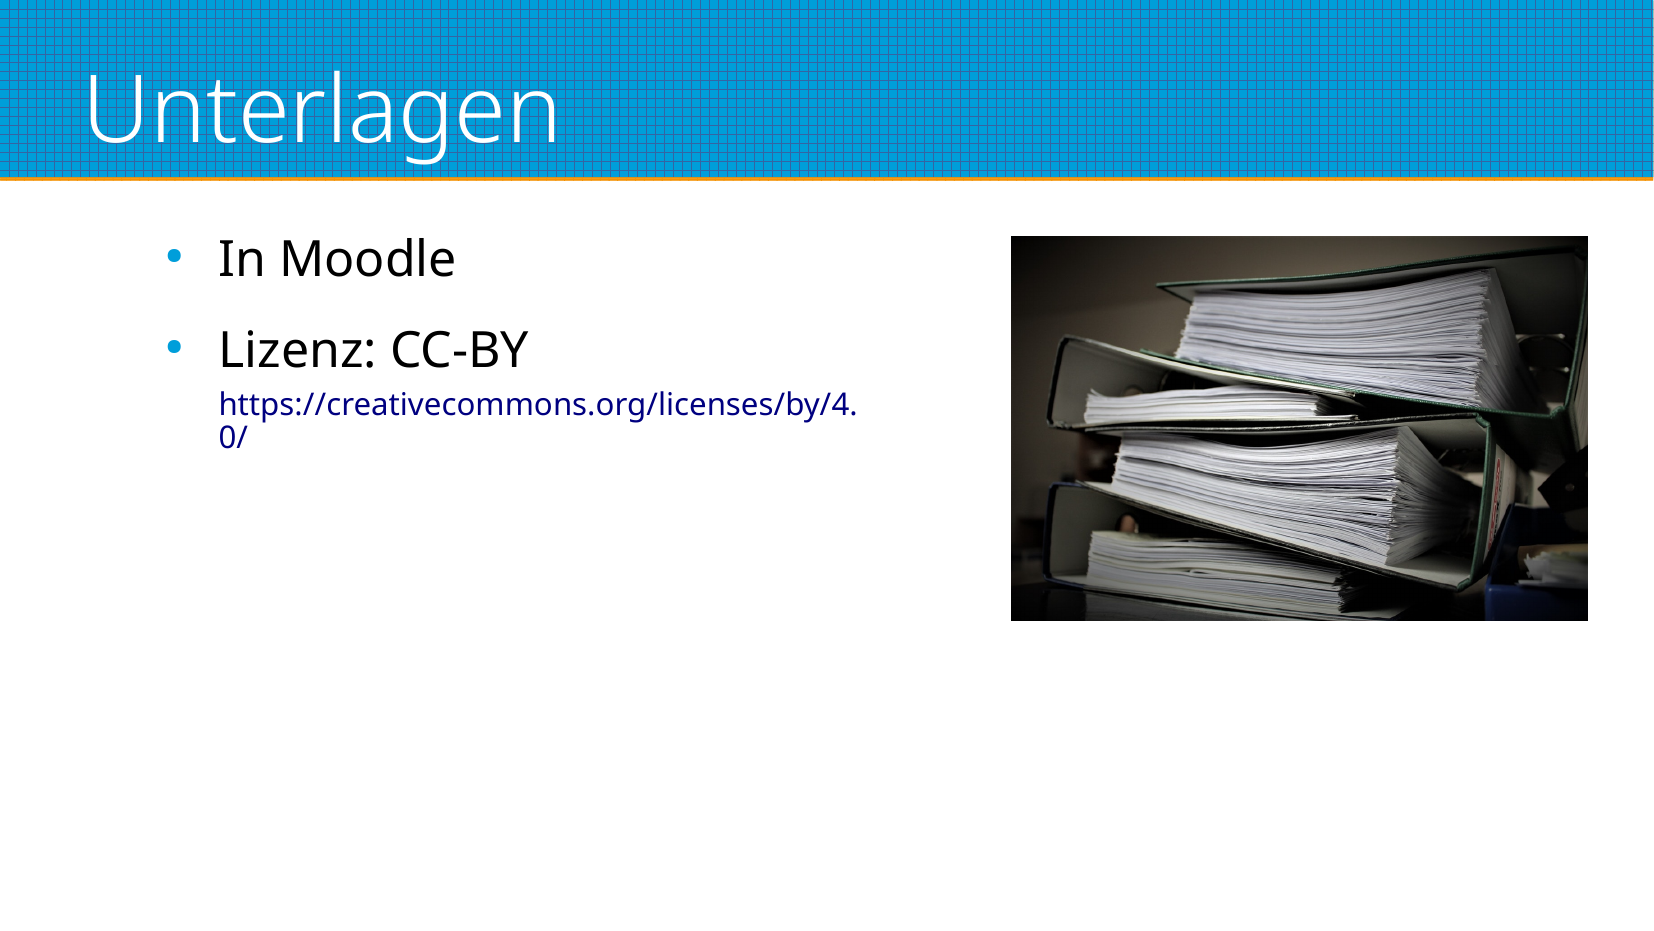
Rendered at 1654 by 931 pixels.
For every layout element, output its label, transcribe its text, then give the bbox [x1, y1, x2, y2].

picture [1011, 236, 1588, 621]
title Unterlagen [82, 14, 1571, 171]
list In Moodle Lizenz: CC-BY https://creativecommons.org/licenses/by/4.0/ [147, 223, 863, 798]
